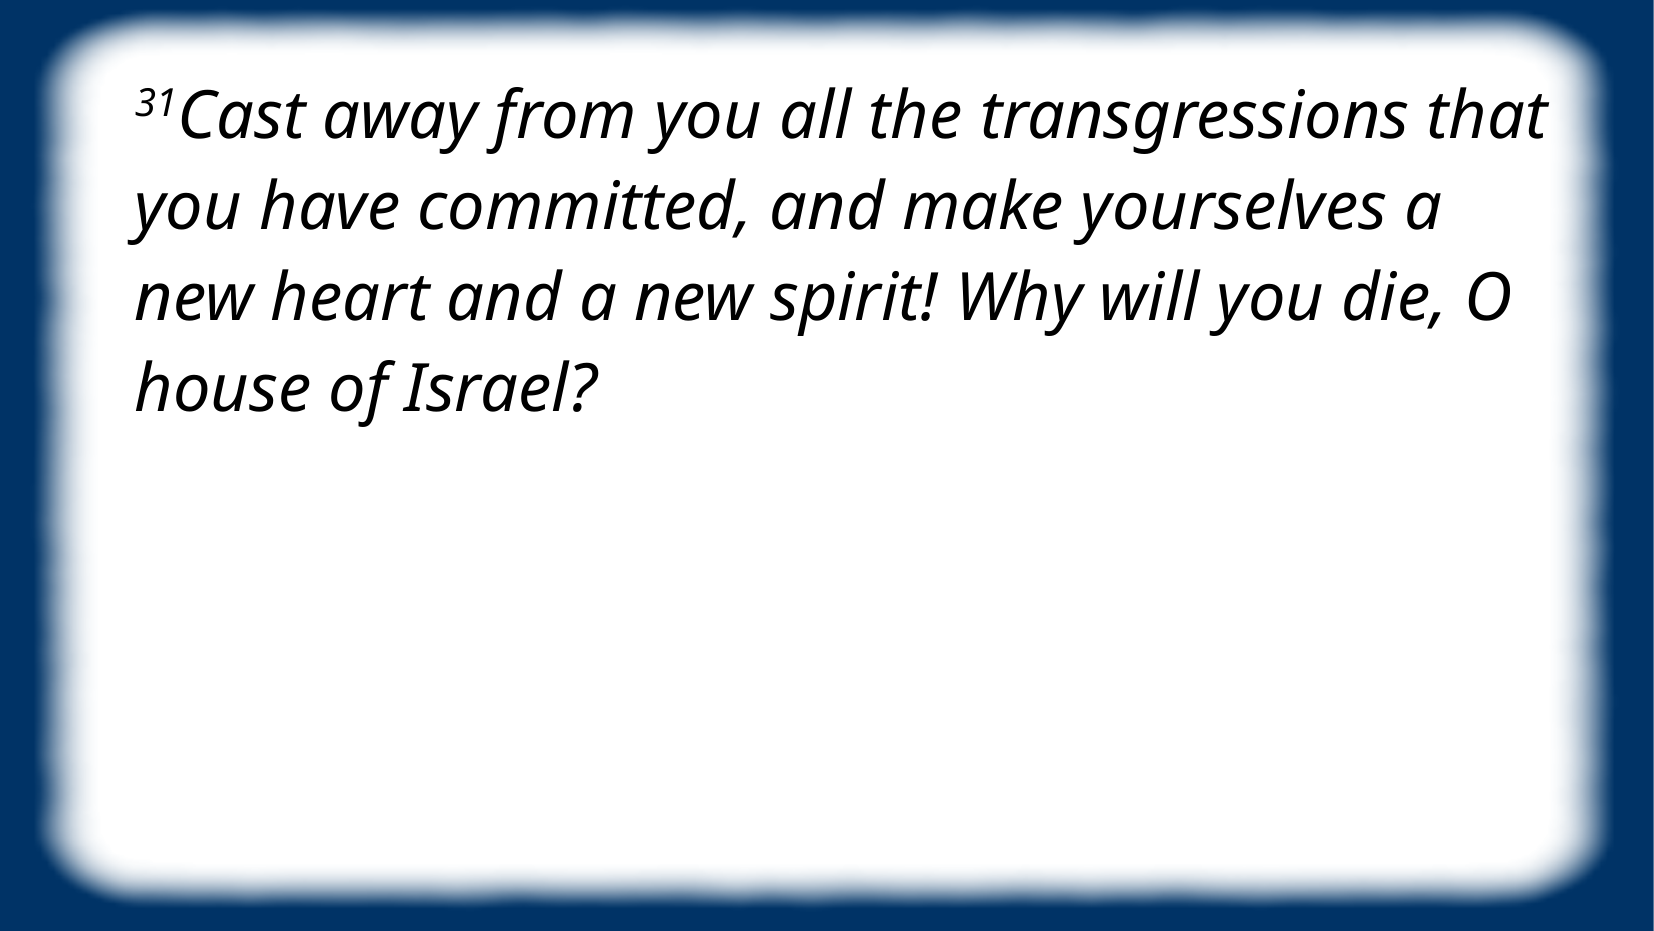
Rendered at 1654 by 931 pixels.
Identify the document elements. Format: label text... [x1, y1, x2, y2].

text_box 31Cast away from you all the transgressions that you have committed, and make yourselves a new heart and a new spirit! Why will you die, O house of Israel? [120, 60, 1576, 496]
picture [0, 0, 1654, 931]
